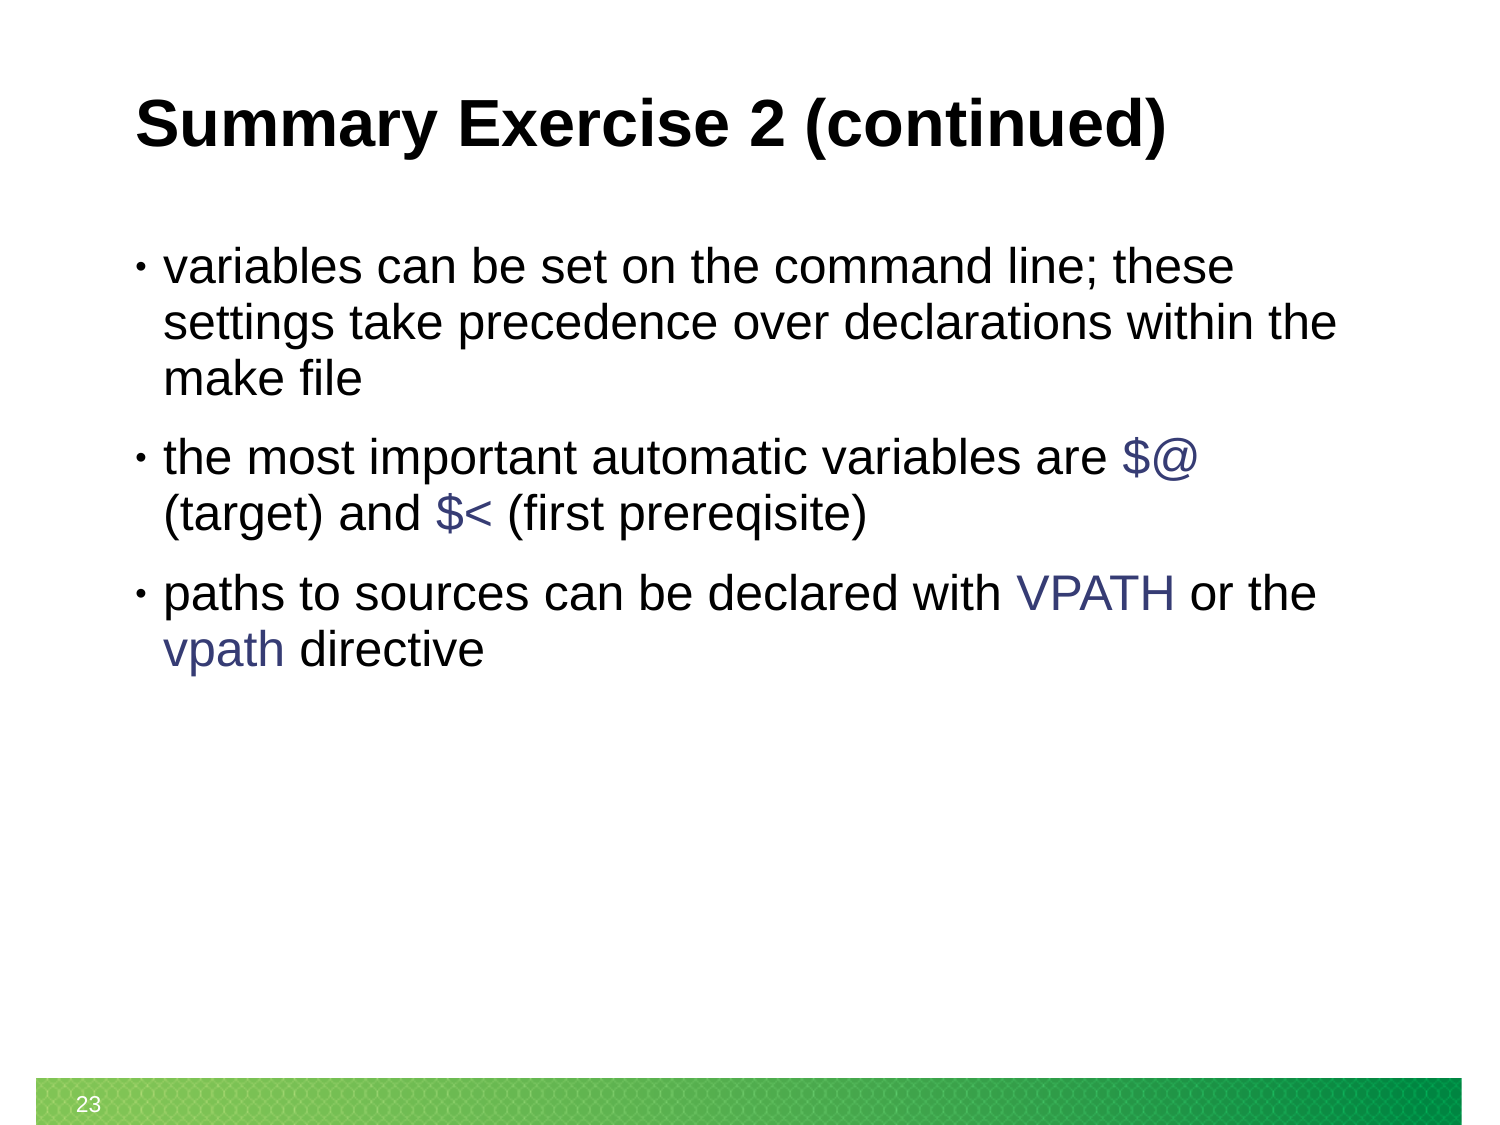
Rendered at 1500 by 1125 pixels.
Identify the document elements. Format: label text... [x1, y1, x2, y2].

title Summary Exercise 2 (continued) [135, 41, 1372, 204]
picture [36, 1078, 1462, 1125]
list variables can be set on the command line; these settings take precedence over declarations within the make file the most important automatic variables are $@ (target) and $< (first prereqisite) paths to sources can be declared with VPATH or the vpath directive [135, 238, 1372, 982]
